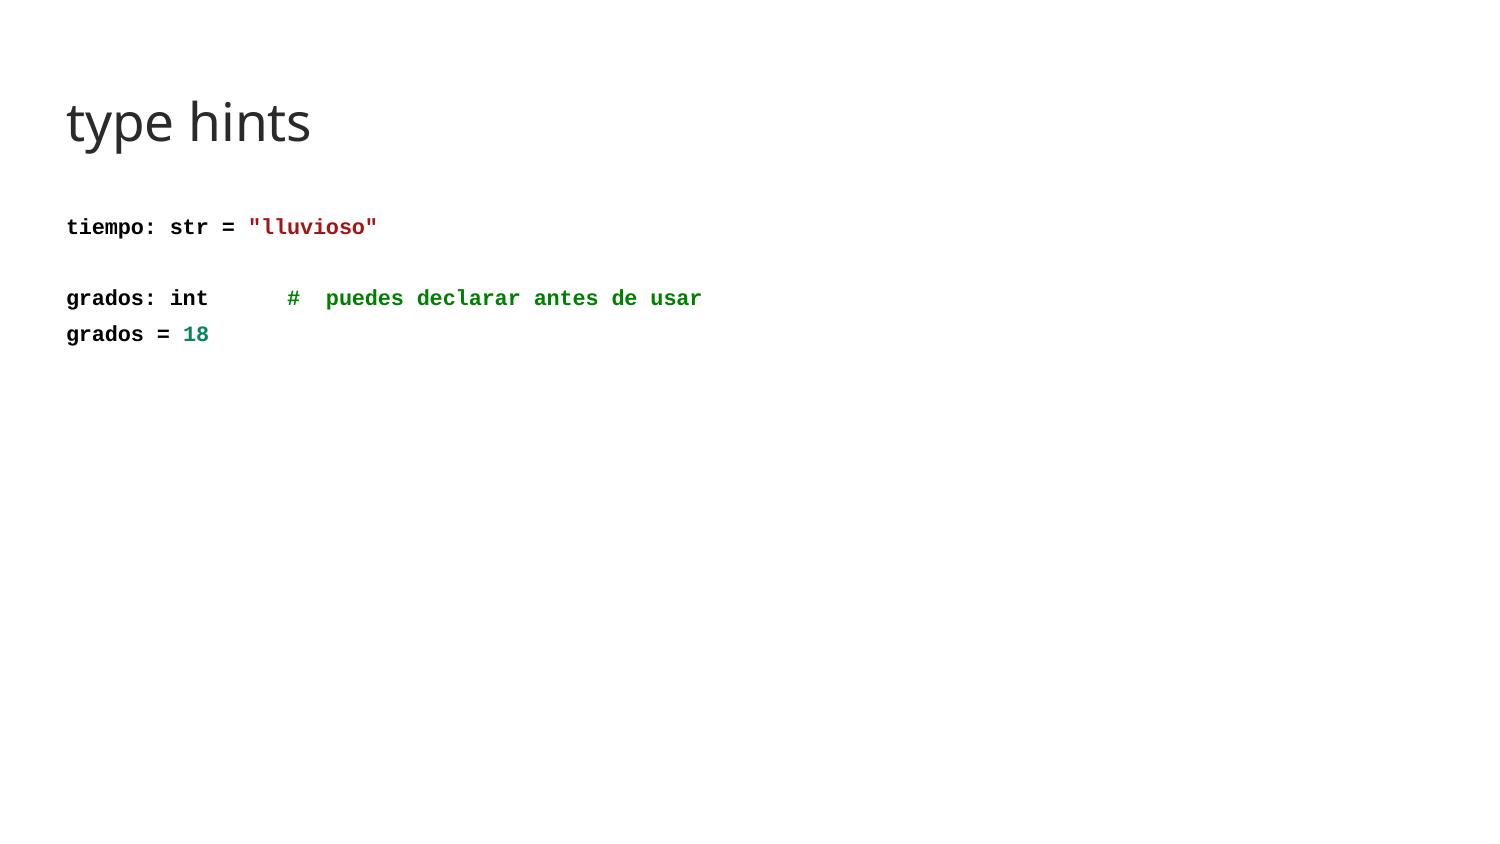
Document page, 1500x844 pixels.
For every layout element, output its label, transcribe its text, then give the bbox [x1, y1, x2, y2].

list tiempo: str = "lluvioso" grados: int # puedes declarar antes de usar grados = 18 [51, 189, 1449, 694]
title type hints [51, 72, 1449, 167]
